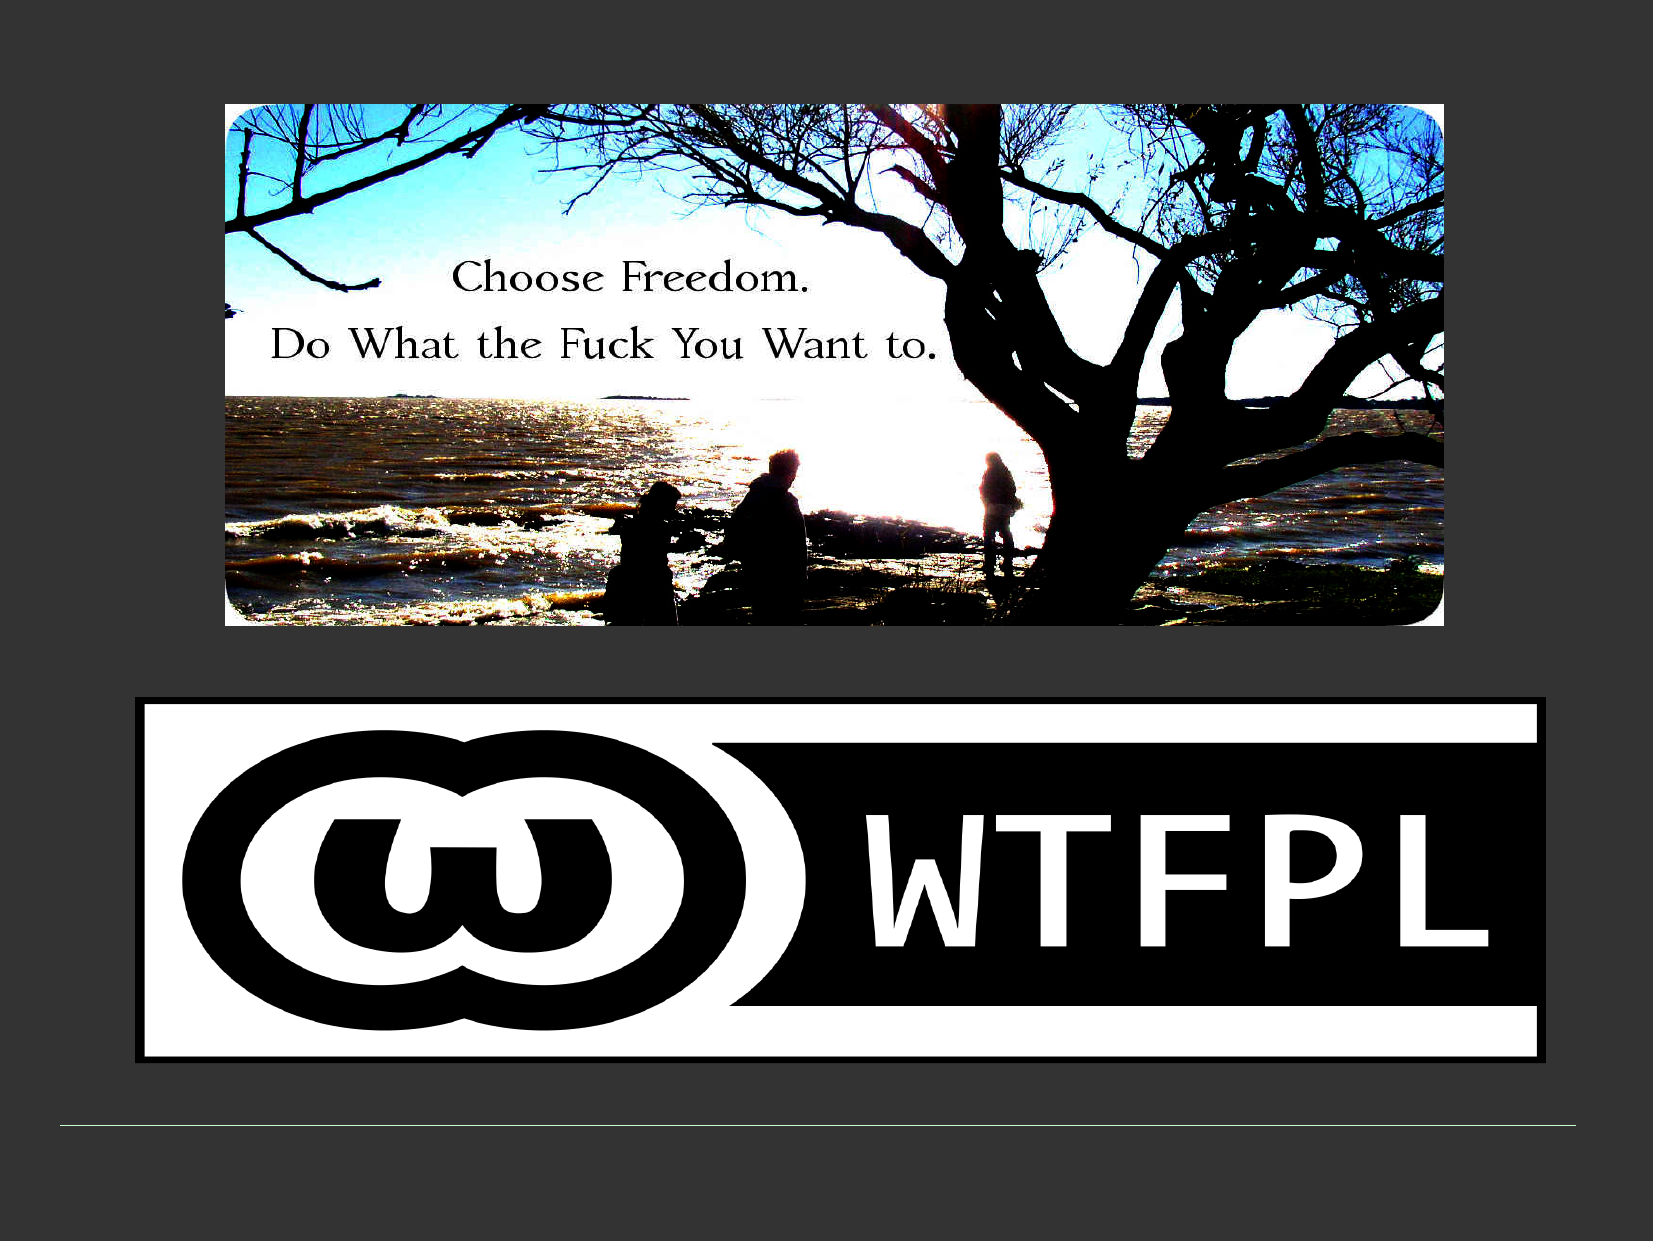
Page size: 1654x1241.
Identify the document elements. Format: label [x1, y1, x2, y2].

picture [135, 697, 1546, 1066]
subtitle [82, 49, 1571, 1010]
picture [225, 105, 1444, 626]
